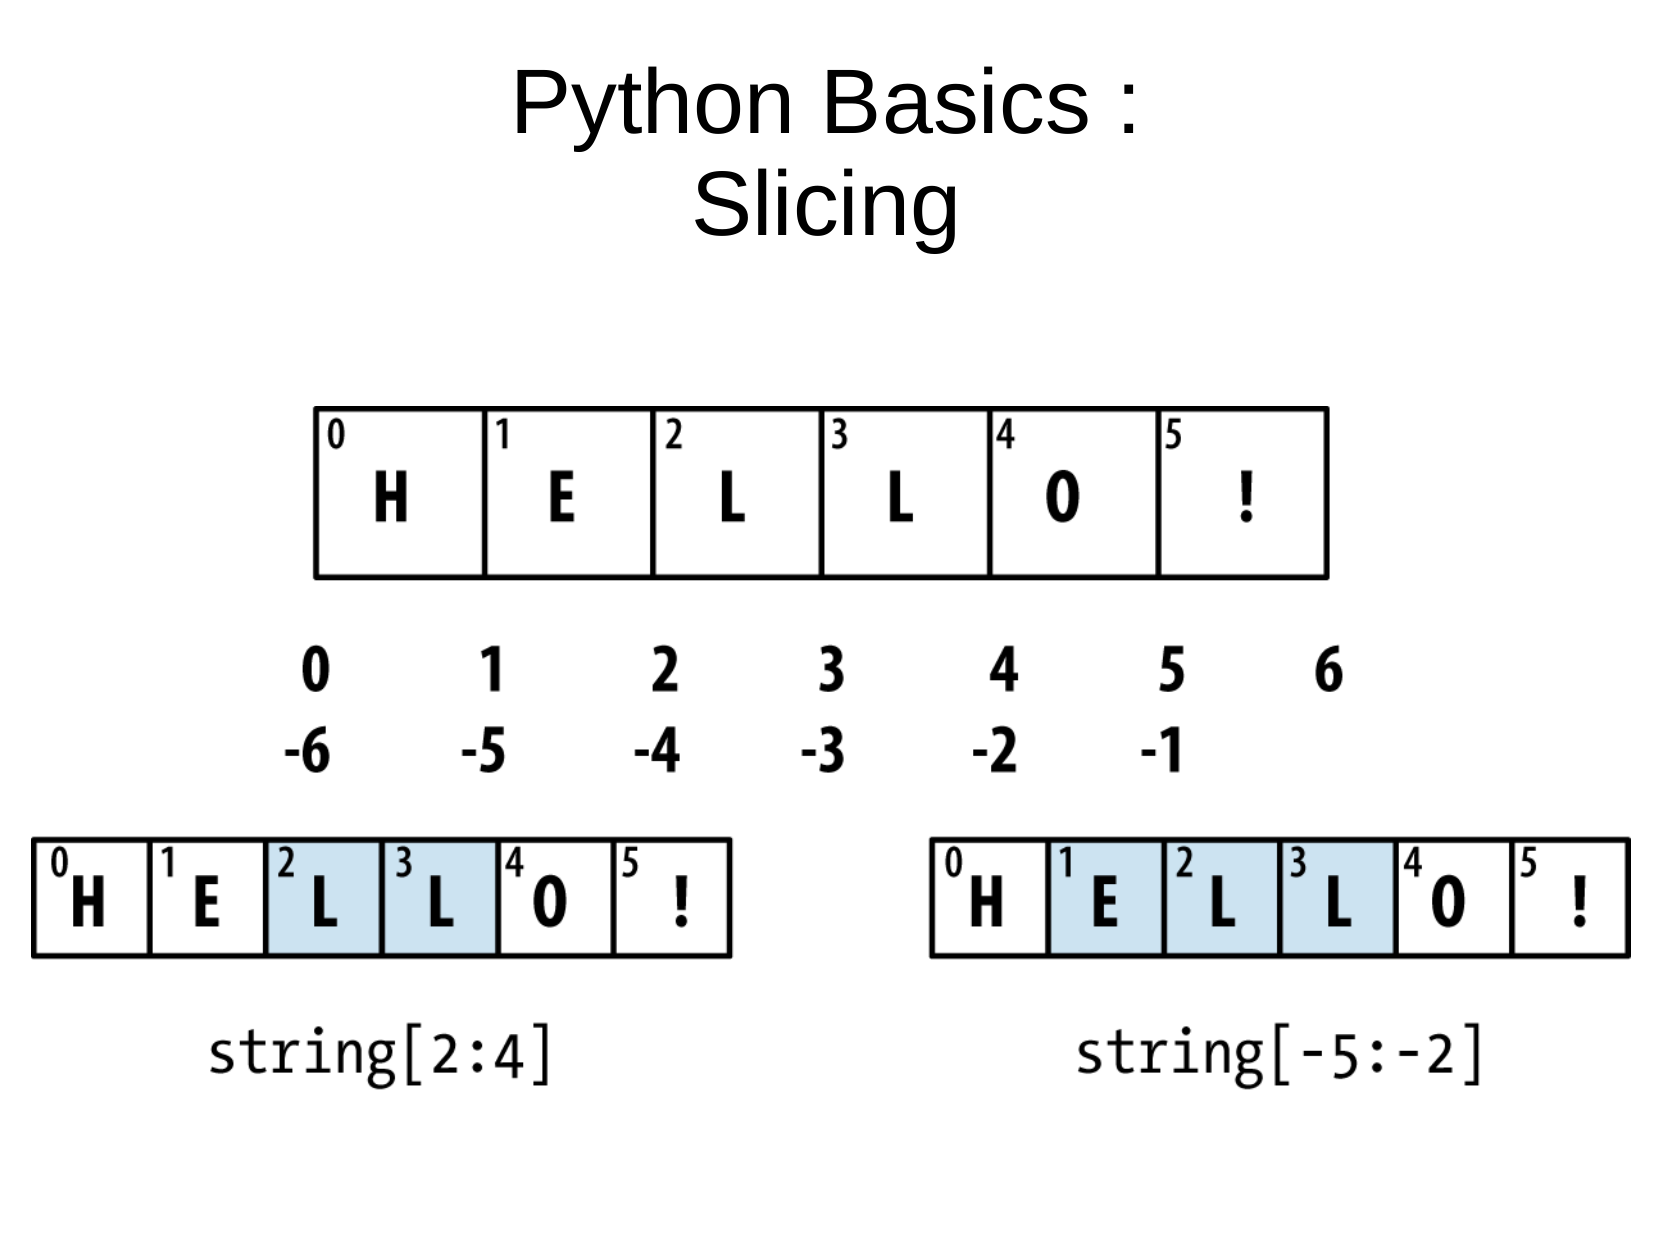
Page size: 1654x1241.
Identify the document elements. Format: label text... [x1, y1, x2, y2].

picture [31, 406, 1631, 1092]
title Python Basics : Slicing [82, 49, 1571, 257]
